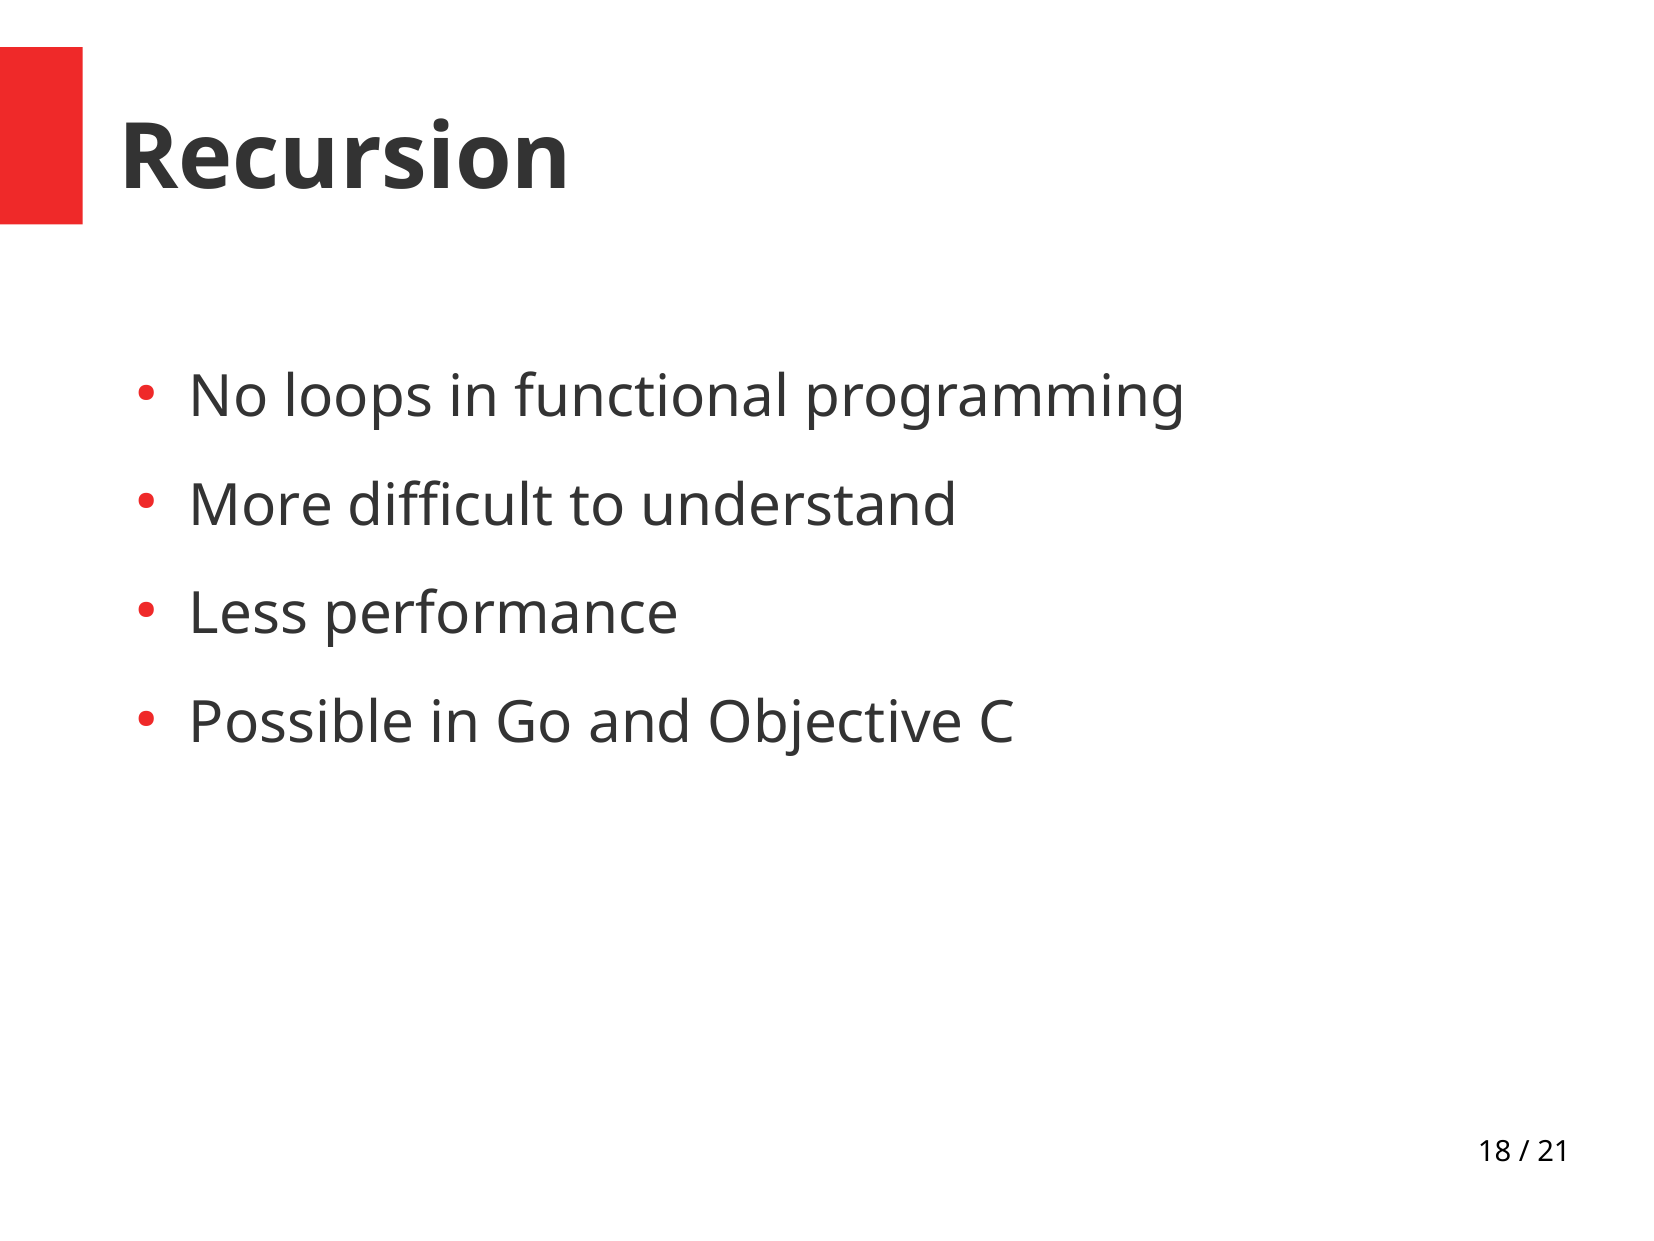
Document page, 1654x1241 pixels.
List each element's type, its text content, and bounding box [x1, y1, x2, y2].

list No loops in functional programming More difficult to understand Less performance Possible in Go and Objective C [118, 354, 1536, 1074]
title Recursion [118, 49, 1571, 257]
